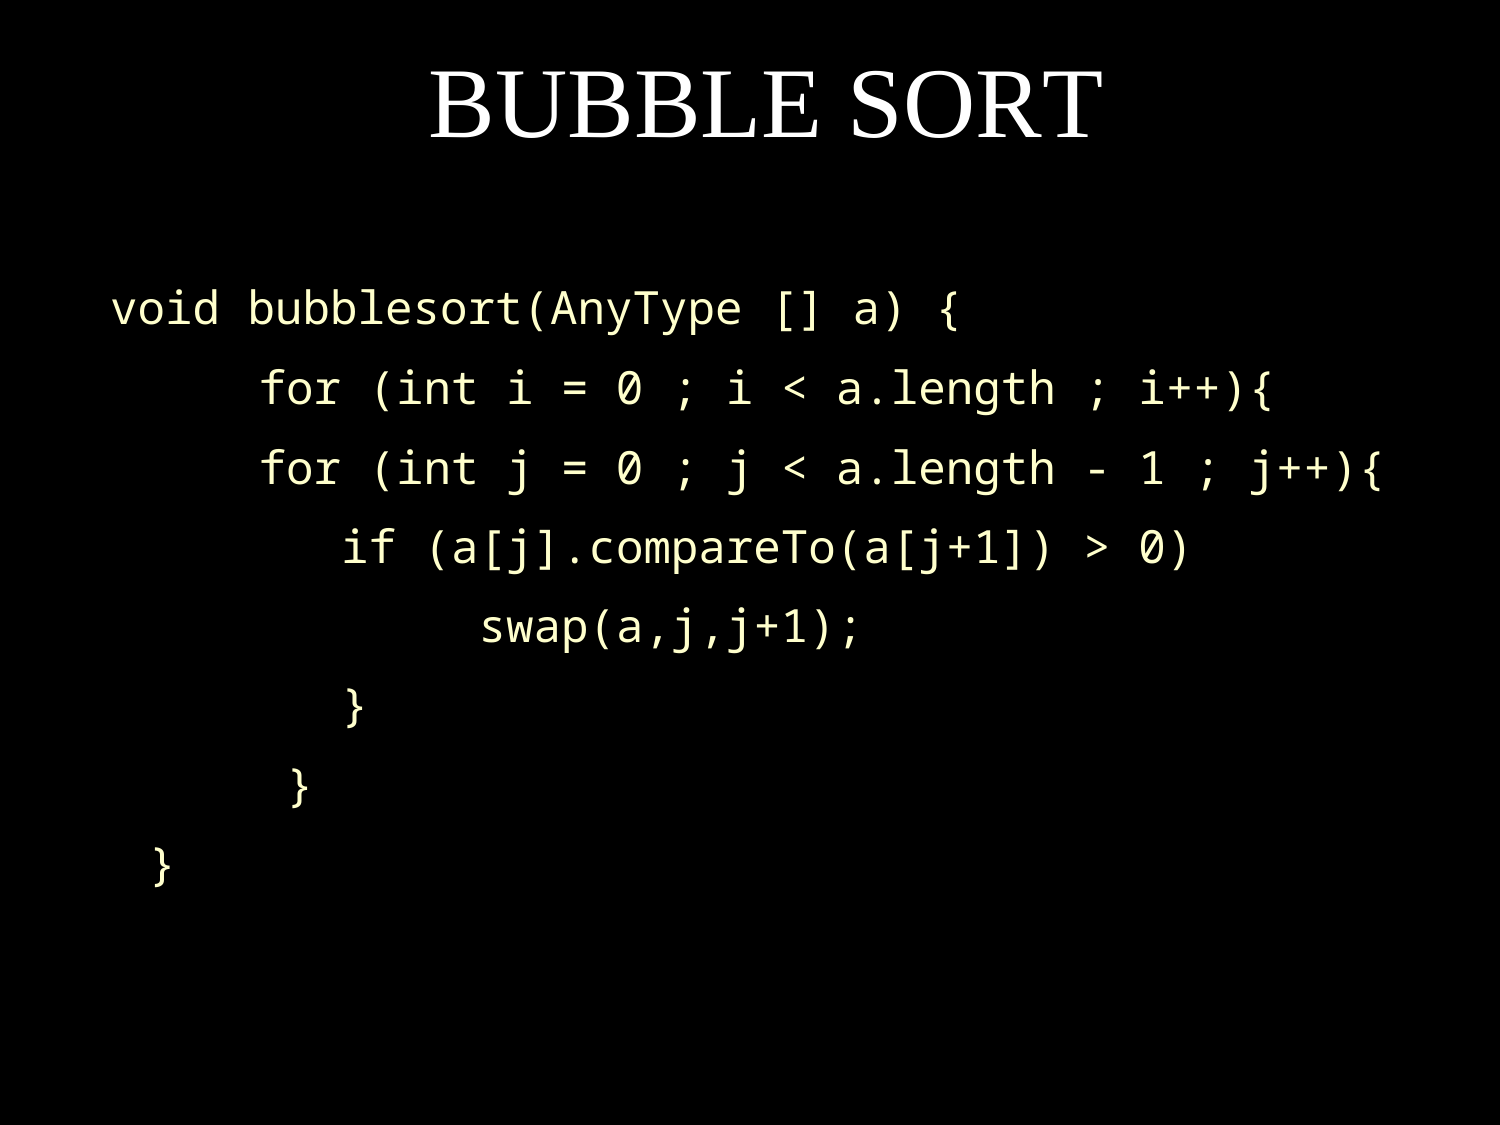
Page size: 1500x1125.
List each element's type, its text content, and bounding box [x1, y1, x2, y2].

list void bubblesort(AnyType [] a) { for (int i = 0 ; i < a.length ; i++){ for (int j = 0 ; j < a.length - 1 ; j++){ if (a[j].compareTo(a[j+1]) > 0) swap(a,j,j+1); } } } [93, 174, 1463, 839]
title BUBBLE SORT [37, 19, 1496, 188]
